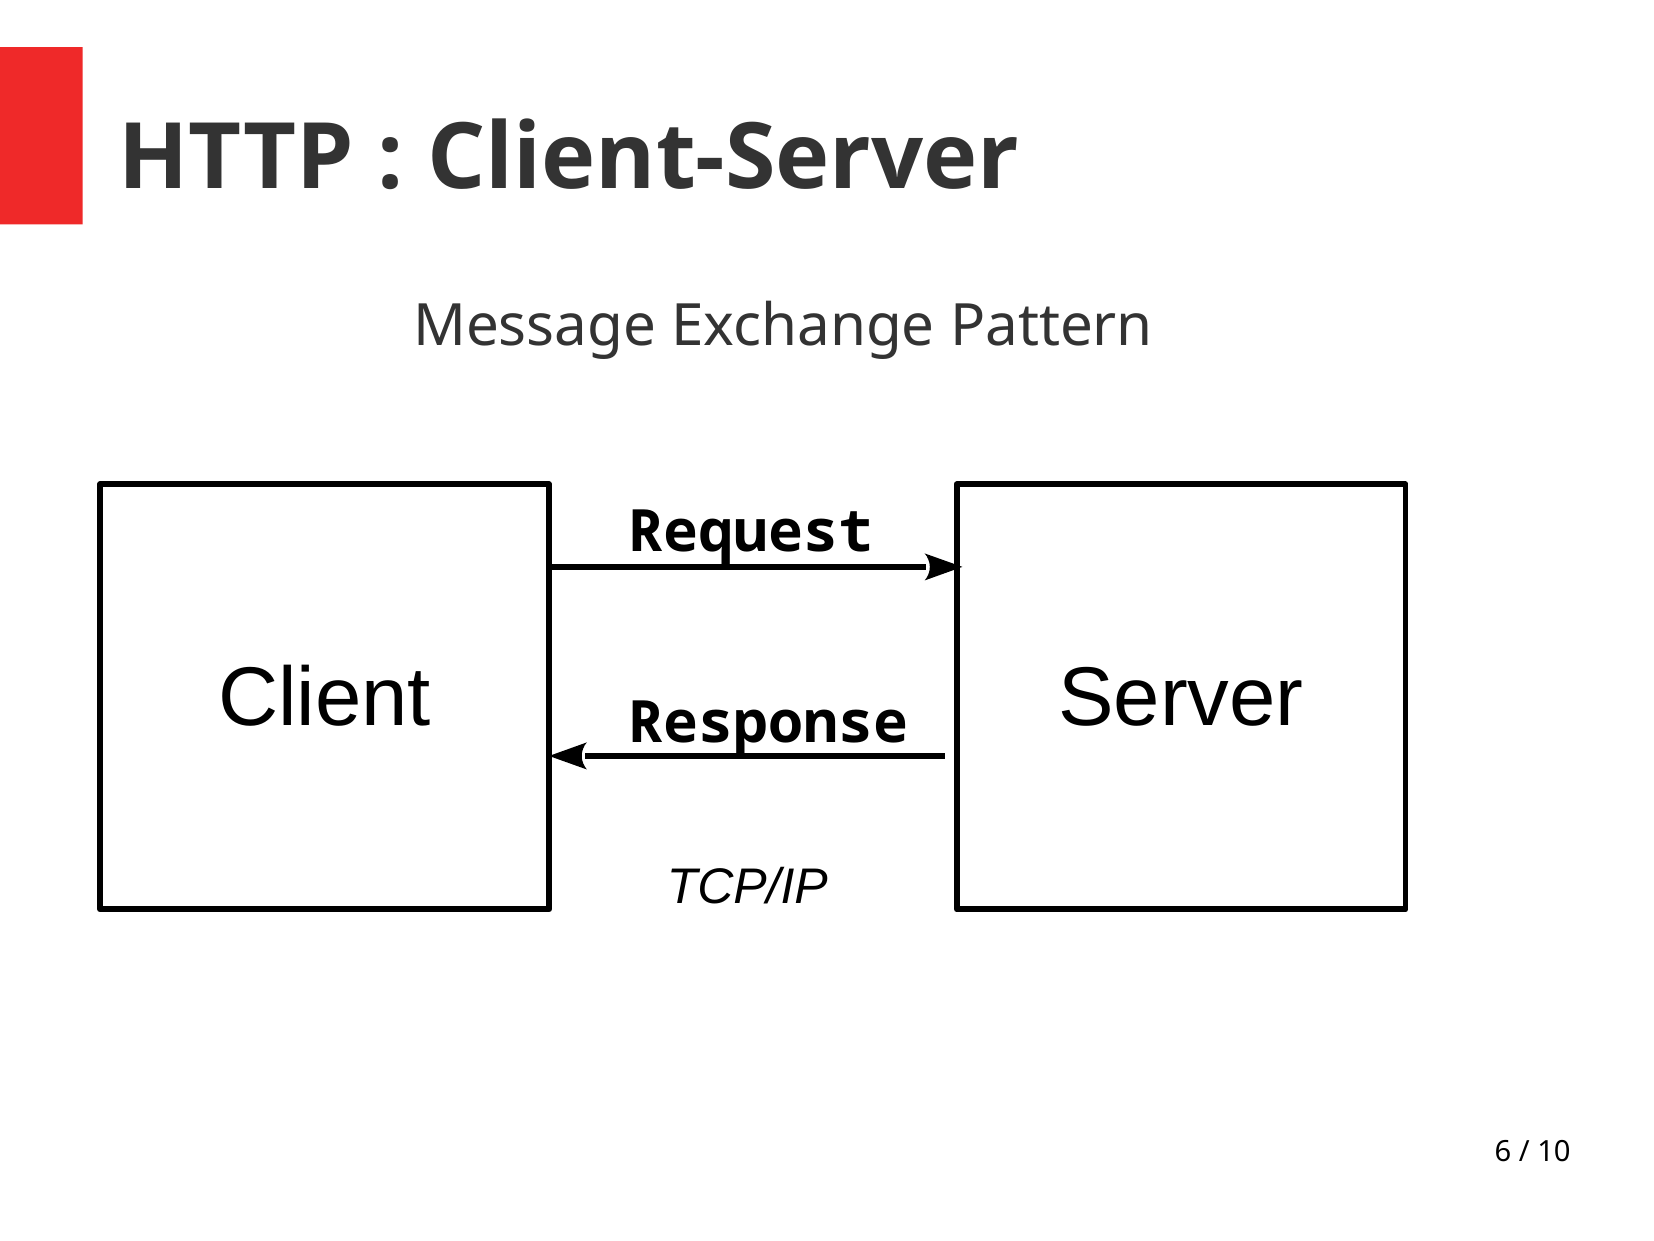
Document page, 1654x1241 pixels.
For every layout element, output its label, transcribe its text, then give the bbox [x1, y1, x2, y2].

text_box Response [614, 673, 934, 747]
text_box TCP/IP [652, 850, 843, 922]
text_box Server [956, 484, 1406, 910]
text_box Client [100, 484, 550, 910]
title HTTP : Client-Server [118, 49, 1571, 257]
list Message Exchange Pattern [342, 283, 1264, 367]
text_box Request [614, 482, 934, 556]
